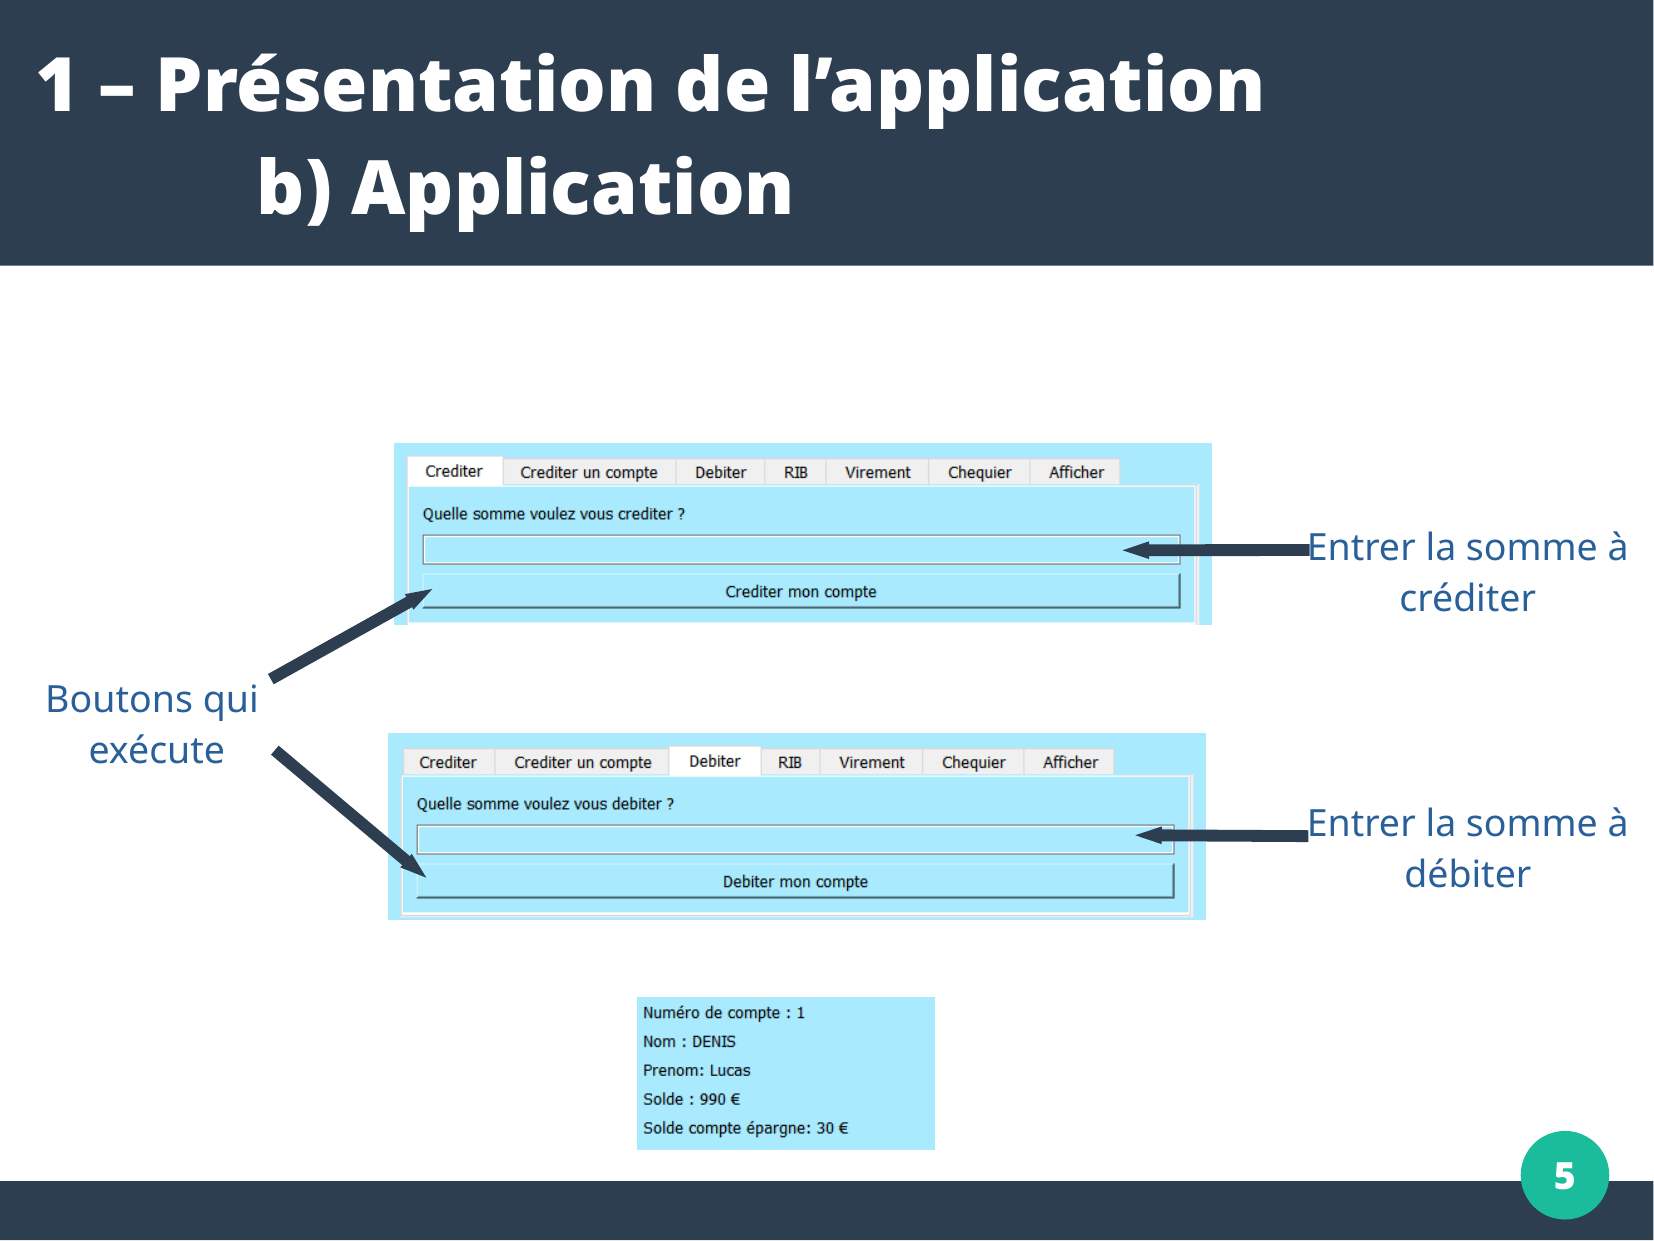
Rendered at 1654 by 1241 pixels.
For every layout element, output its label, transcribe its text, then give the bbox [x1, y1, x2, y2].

picture [394, 443, 1212, 625]
picture [637, 997, 935, 1150]
picture [388, 733, 1206, 920]
text_box Entrer la somme à créditer [1287, 512, 1649, 623]
text_box Boutons qui exécute [0, 665, 338, 775]
text_box Entrer la somme à débiter [1287, 789, 1649, 899]
title 1 – Présentation de l’application b) Application [35, 39, 1571, 229]
